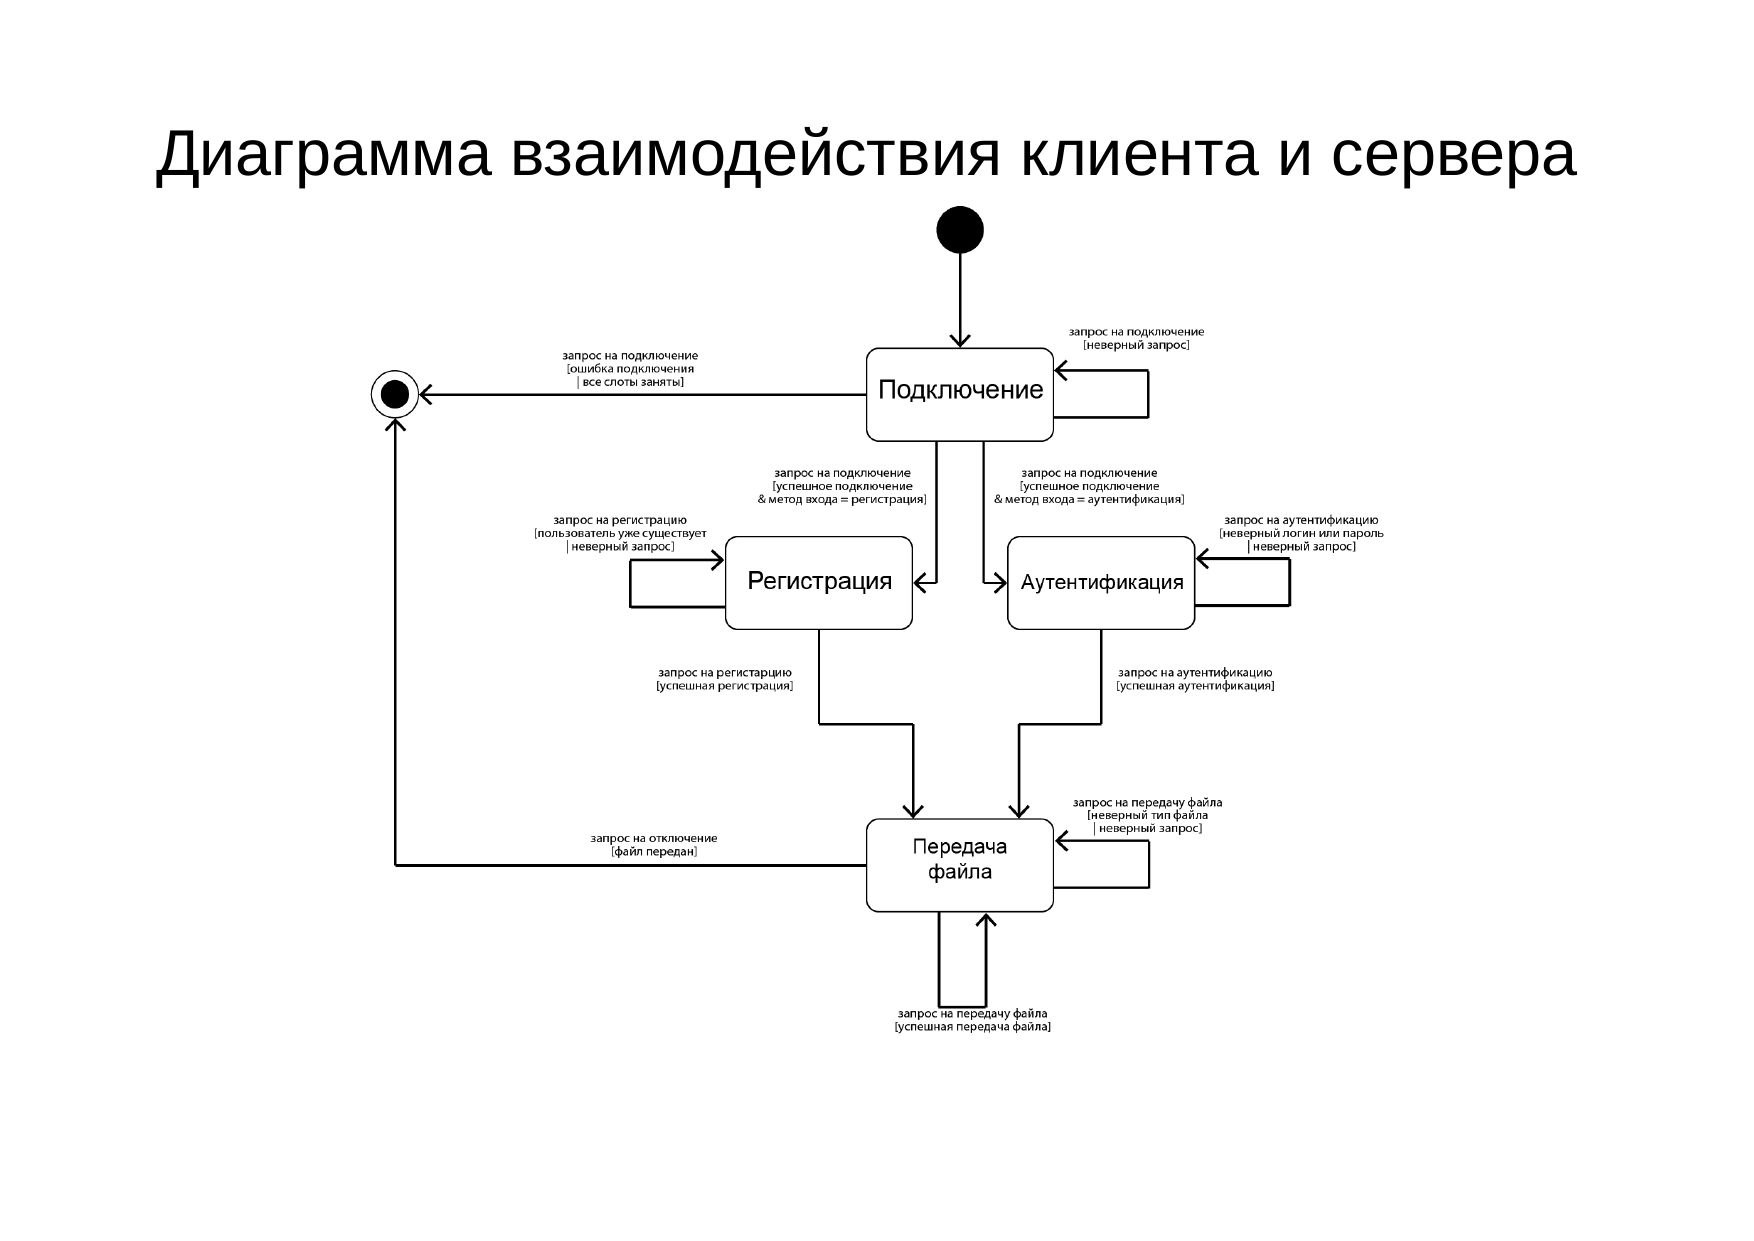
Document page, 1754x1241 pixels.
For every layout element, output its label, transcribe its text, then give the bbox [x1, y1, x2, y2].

title Диаграмма взаимодействия клиента и сервера [87, 49, 1667, 257]
picture [370, 206, 1384, 1034]
